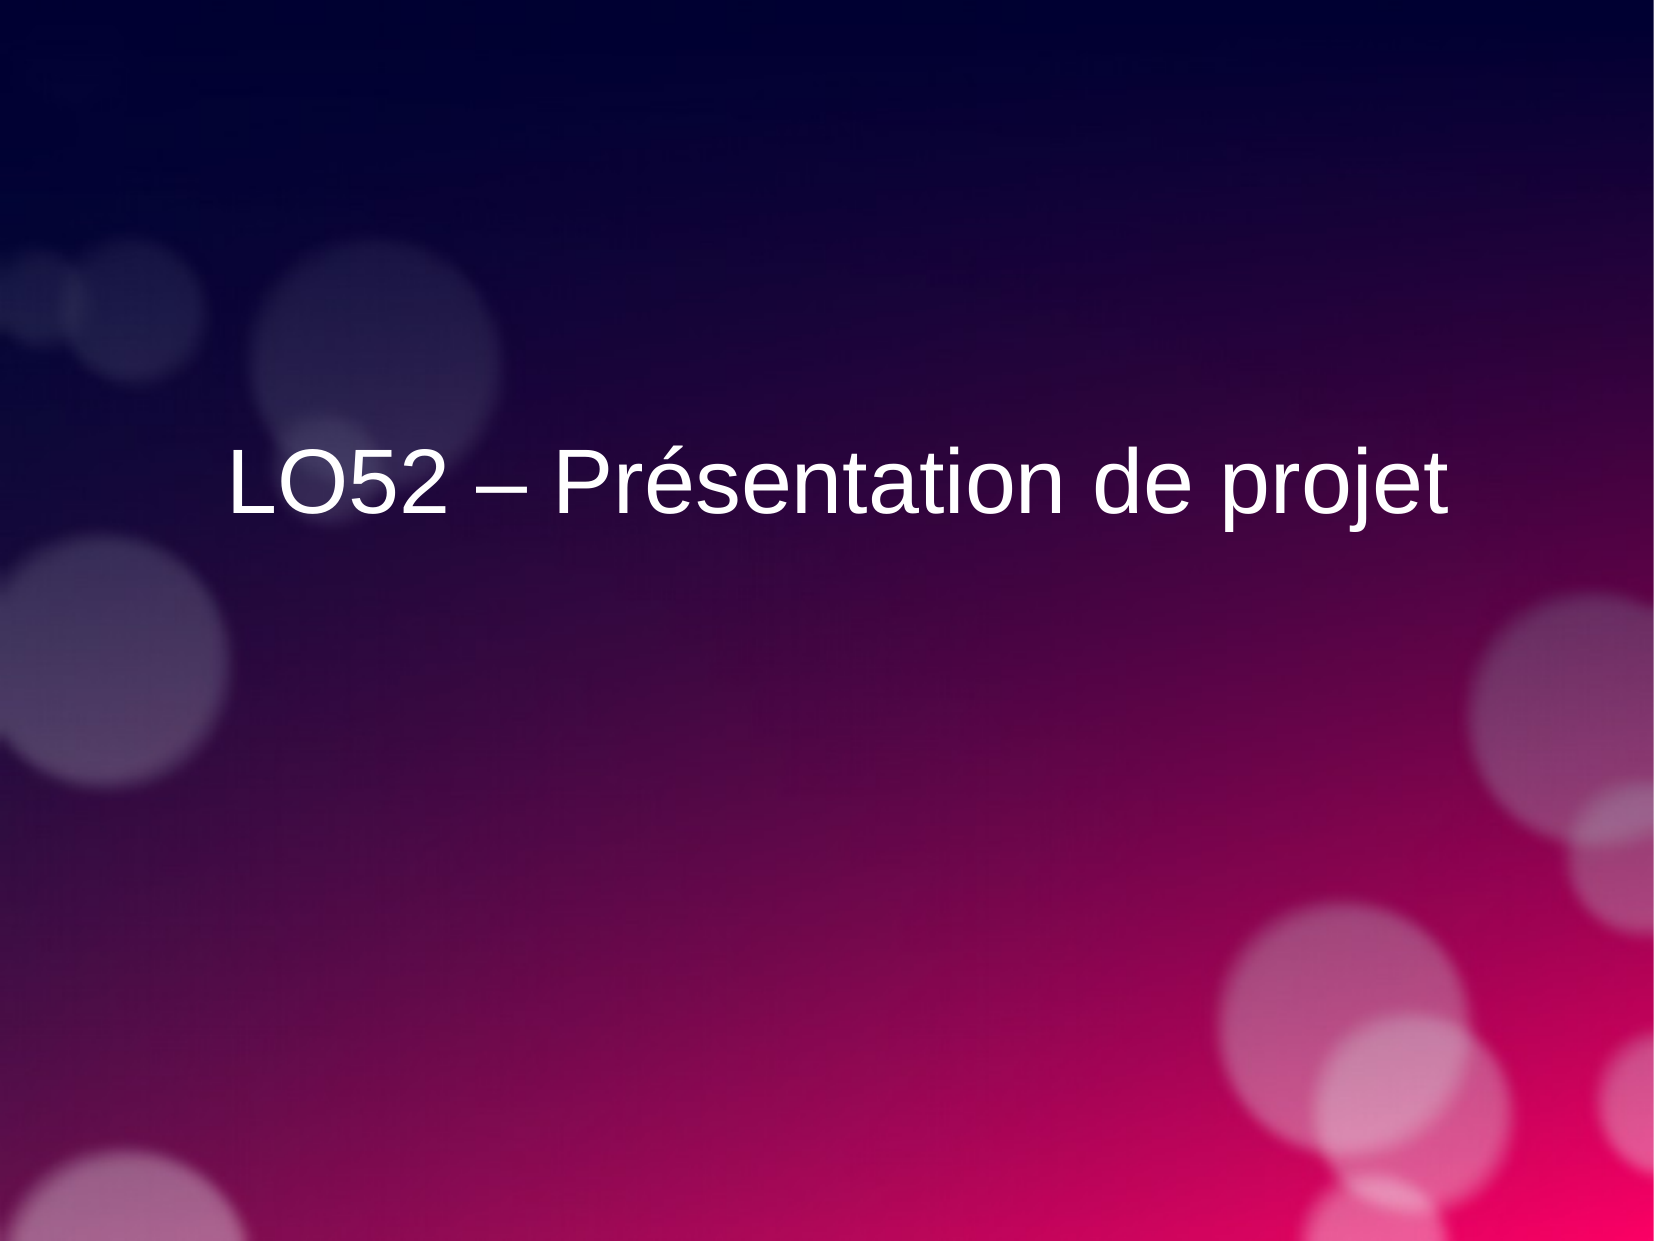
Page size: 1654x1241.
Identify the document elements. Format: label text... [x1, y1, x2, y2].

title LO52 – Présentation de projet [94, 377, 1583, 586]
picture [0, 0, 1654, 1241]
